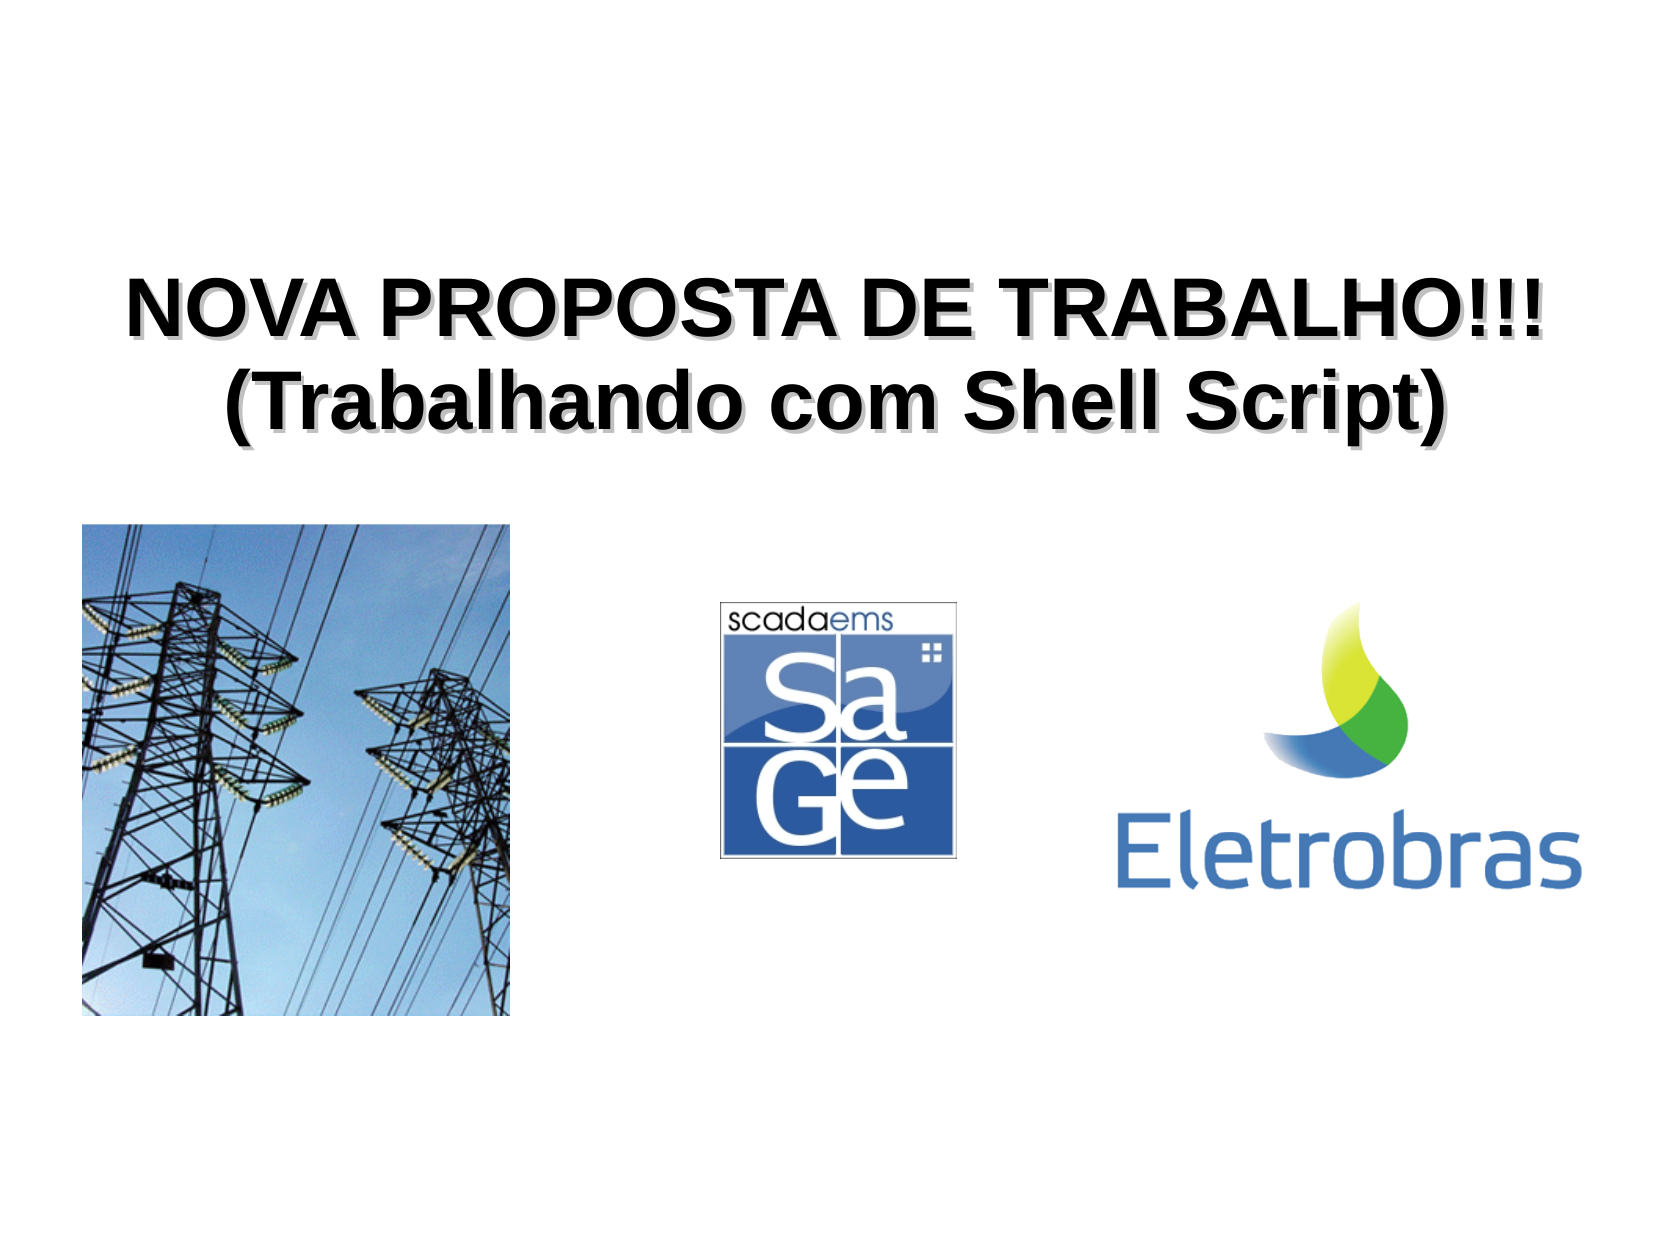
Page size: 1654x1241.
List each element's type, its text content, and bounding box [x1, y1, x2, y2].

picture [1098, 572, 1597, 906]
text_box NOVA PROPOSTA DE TRABALHO!!! (Trabalhando com Shell Script) [81, 253, 1592, 641]
picture [82, 523, 510, 1016]
picture [720, 602, 957, 859]
